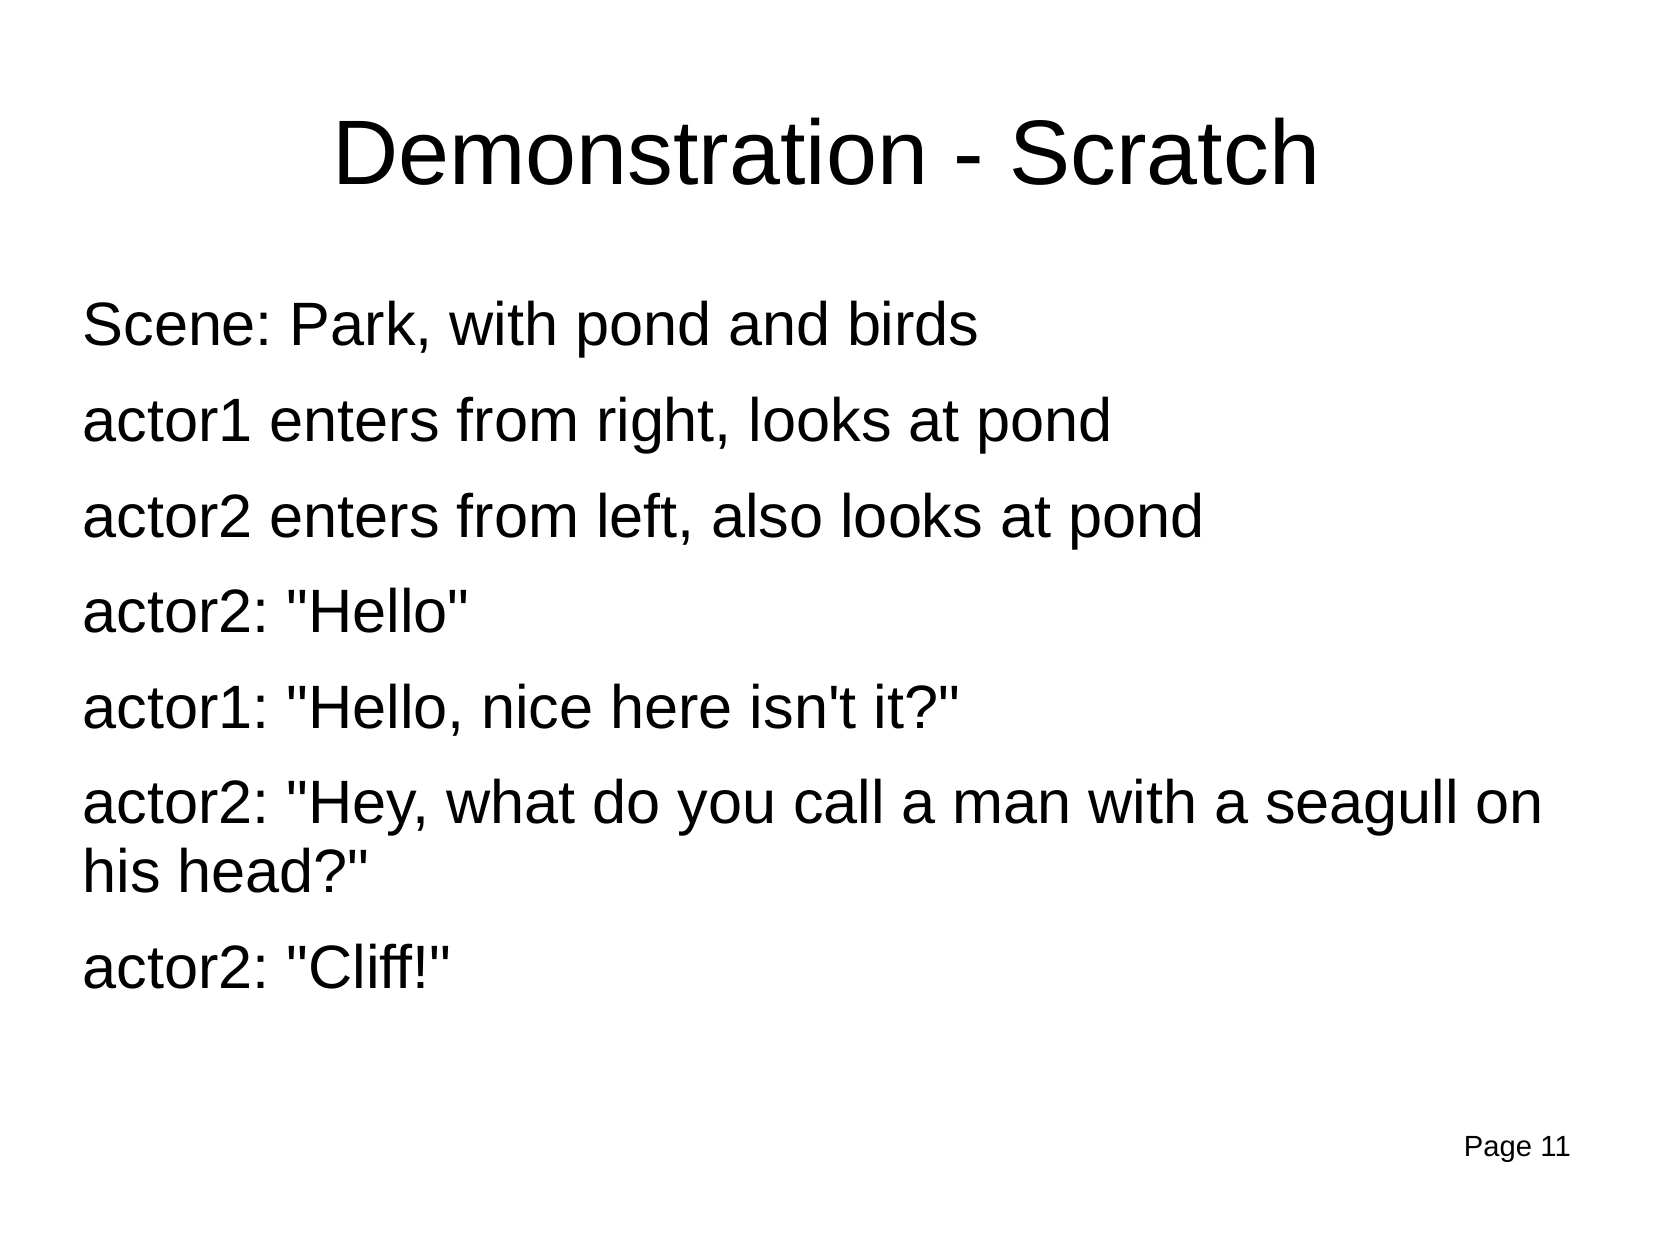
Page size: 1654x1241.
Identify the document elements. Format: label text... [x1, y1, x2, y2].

list Scene: Park, with pond and birds actor1 enters from right, looks at pond actor2 enters from left, also looks at pond actor2: "Hello" actor1: "Hello, nice here isn't it?" actor2: "Hey, what do you call a man with a seagull on his head?" actor2: "Cliff!" [82, 290, 1571, 1010]
title Demonstration - Scratch [82, 49, 1571, 257]
